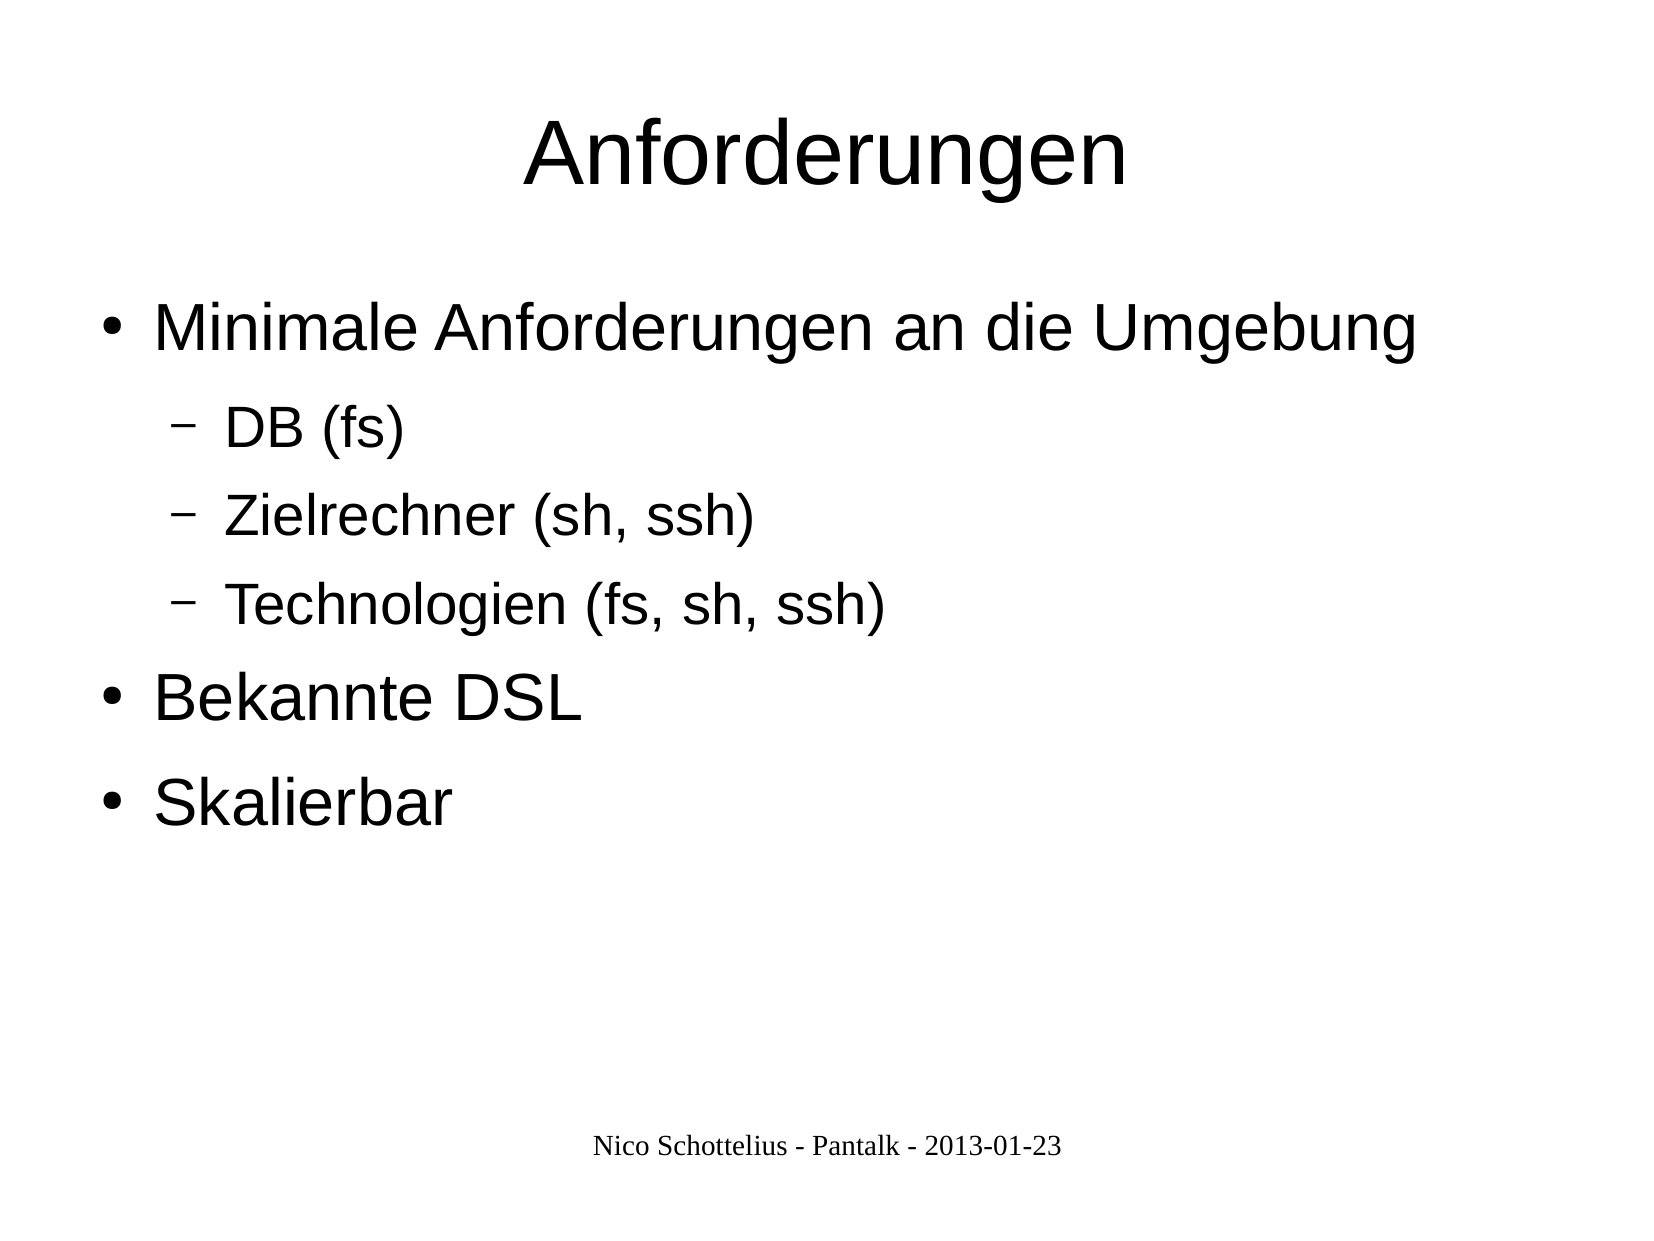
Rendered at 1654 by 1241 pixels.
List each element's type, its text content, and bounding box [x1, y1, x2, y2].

title Anforderungen [82, 49, 1571, 257]
list Minimale Anforderungen an die Umgebung DB (fs) Zielrechner (sh, ssh) Technologien (fs, sh, ssh) Bekannte DSL Skalierbar [82, 290, 1538, 1010]
